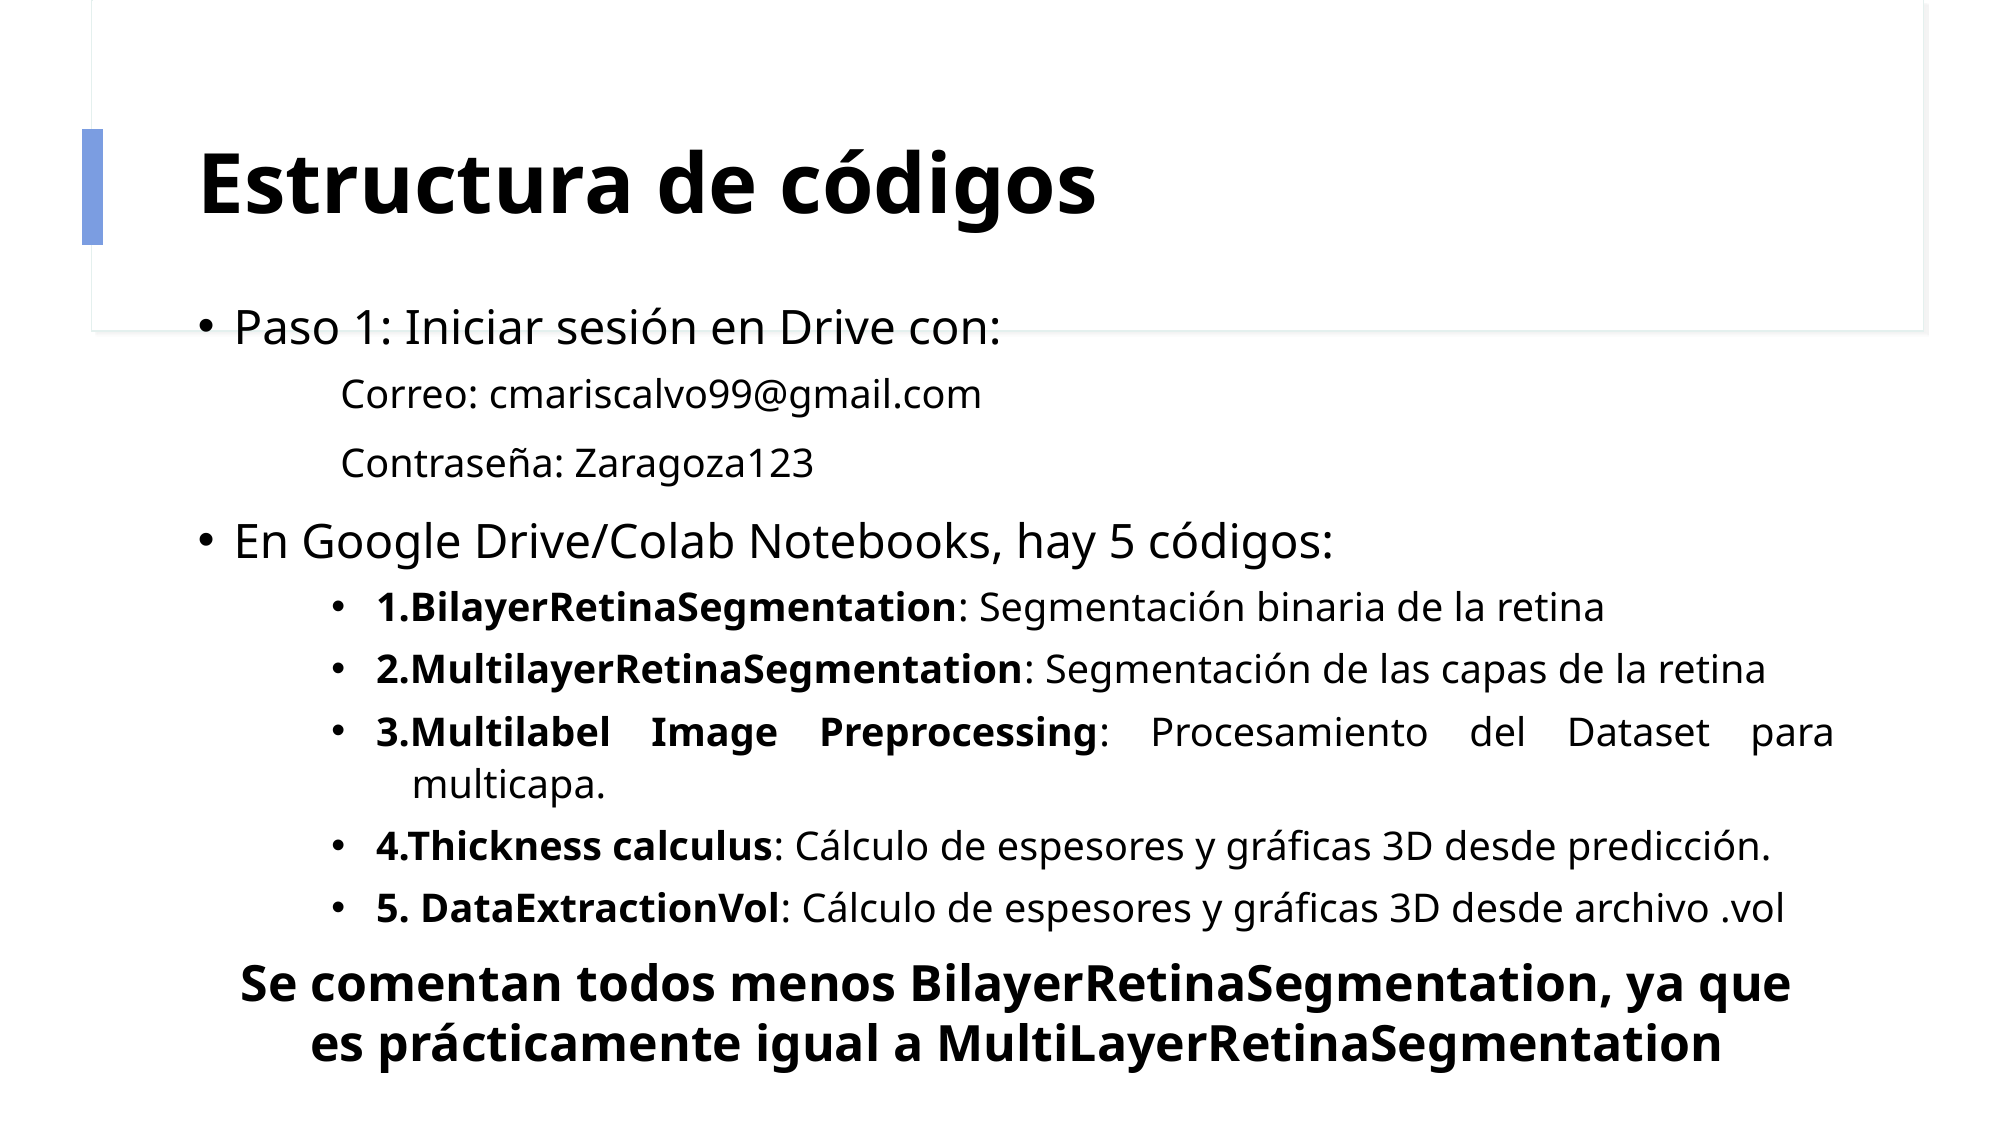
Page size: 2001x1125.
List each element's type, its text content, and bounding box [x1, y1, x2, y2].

text_box Se comentan todos menos BilayerRetinaSegmentation, ya que es prácticamente igual a MultiLayerRetinaSegmentation [201, 944, 1833, 1081]
title Estructura de códigos [183, 90, 1852, 283]
list Paso 1: Iniciar sesión en Drive con: Correo: cmariscalvo99@gmail.com Contraseña: Zaragoza123 En Google Drive/Colab Notebooks, hay 5 códigos: 1.BilayerRetinaSegmentation: Segmentación binaria de la retina 2.MultilayerRetinaSegmentation: Segmentación de las capas de la retina 3.Multilabel Image Preprocessing: Procesamiento del Dataset para multicapa. 4.Thickness calculus: Cálculo de espesores y gráficas 3D desde predicción. 5. DataExtractionVol: Cálculo de espesores y gráficas 3D desde archivo .vol [183, 283, 1852, 1013]
